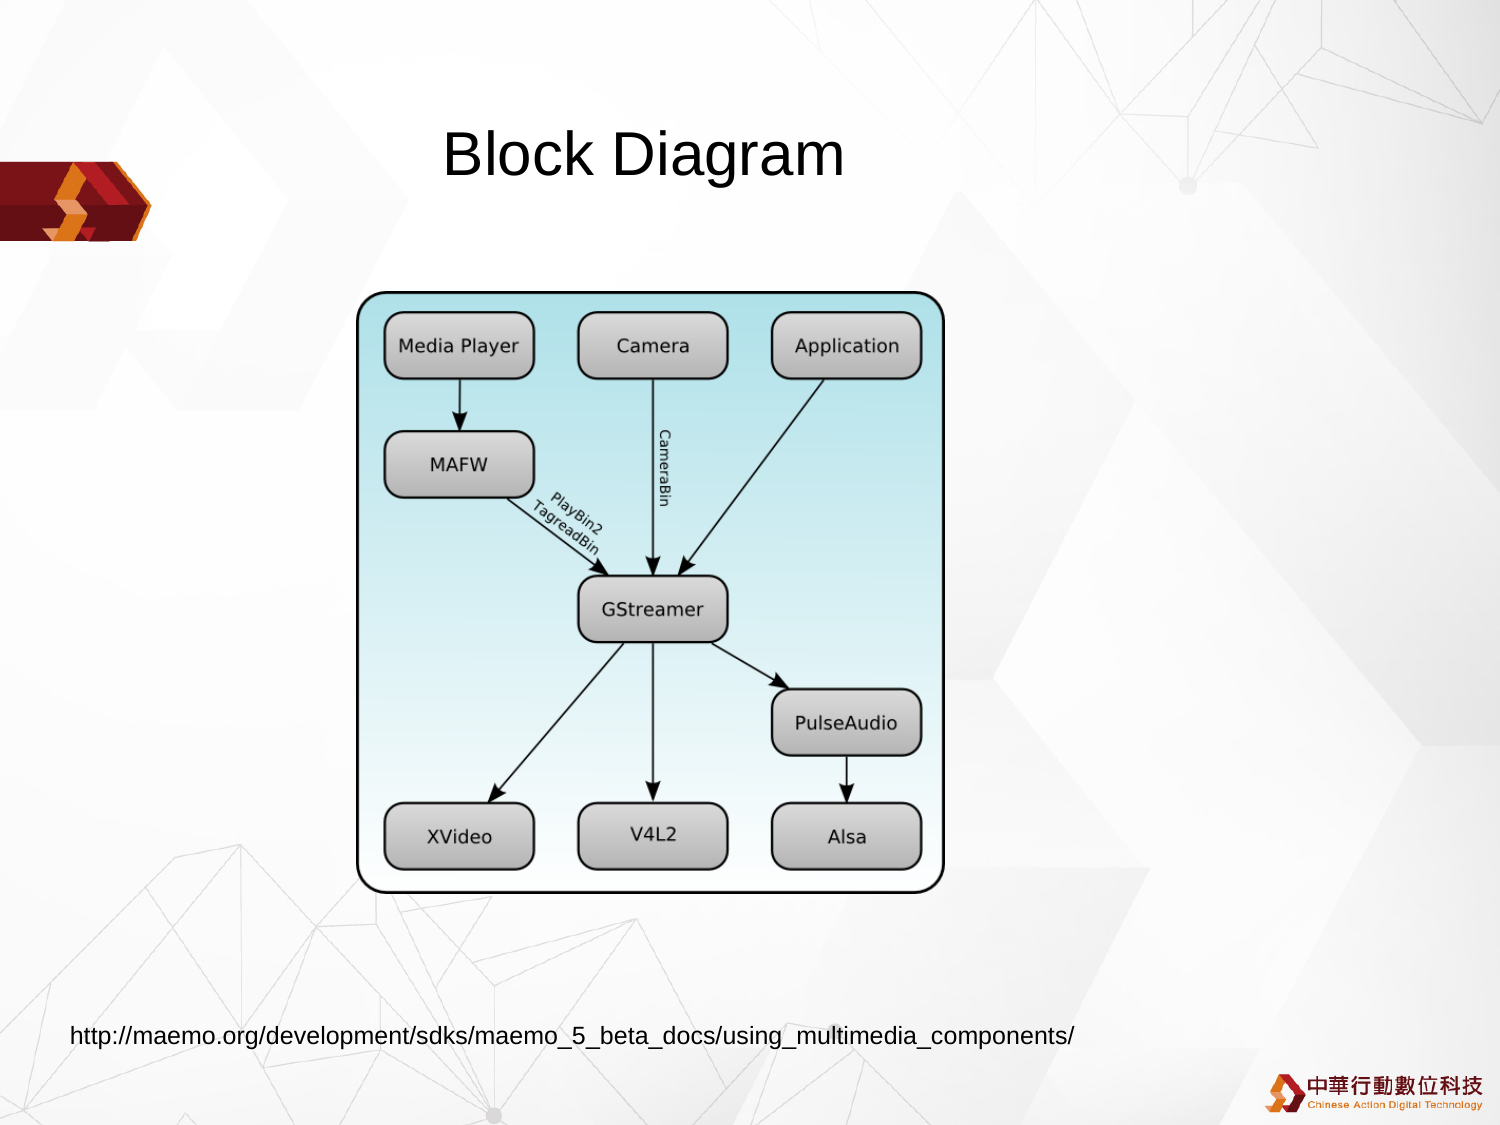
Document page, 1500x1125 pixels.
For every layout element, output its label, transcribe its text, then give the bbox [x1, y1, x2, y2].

text_box http://maemo.org/development/sdks/maemo_5_beta_docs/using_multimedia_components/ [55, 1014, 1445, 1066]
title Block Diagram [442, 92, 1074, 217]
picture [0, 0, 1500, 1125]
